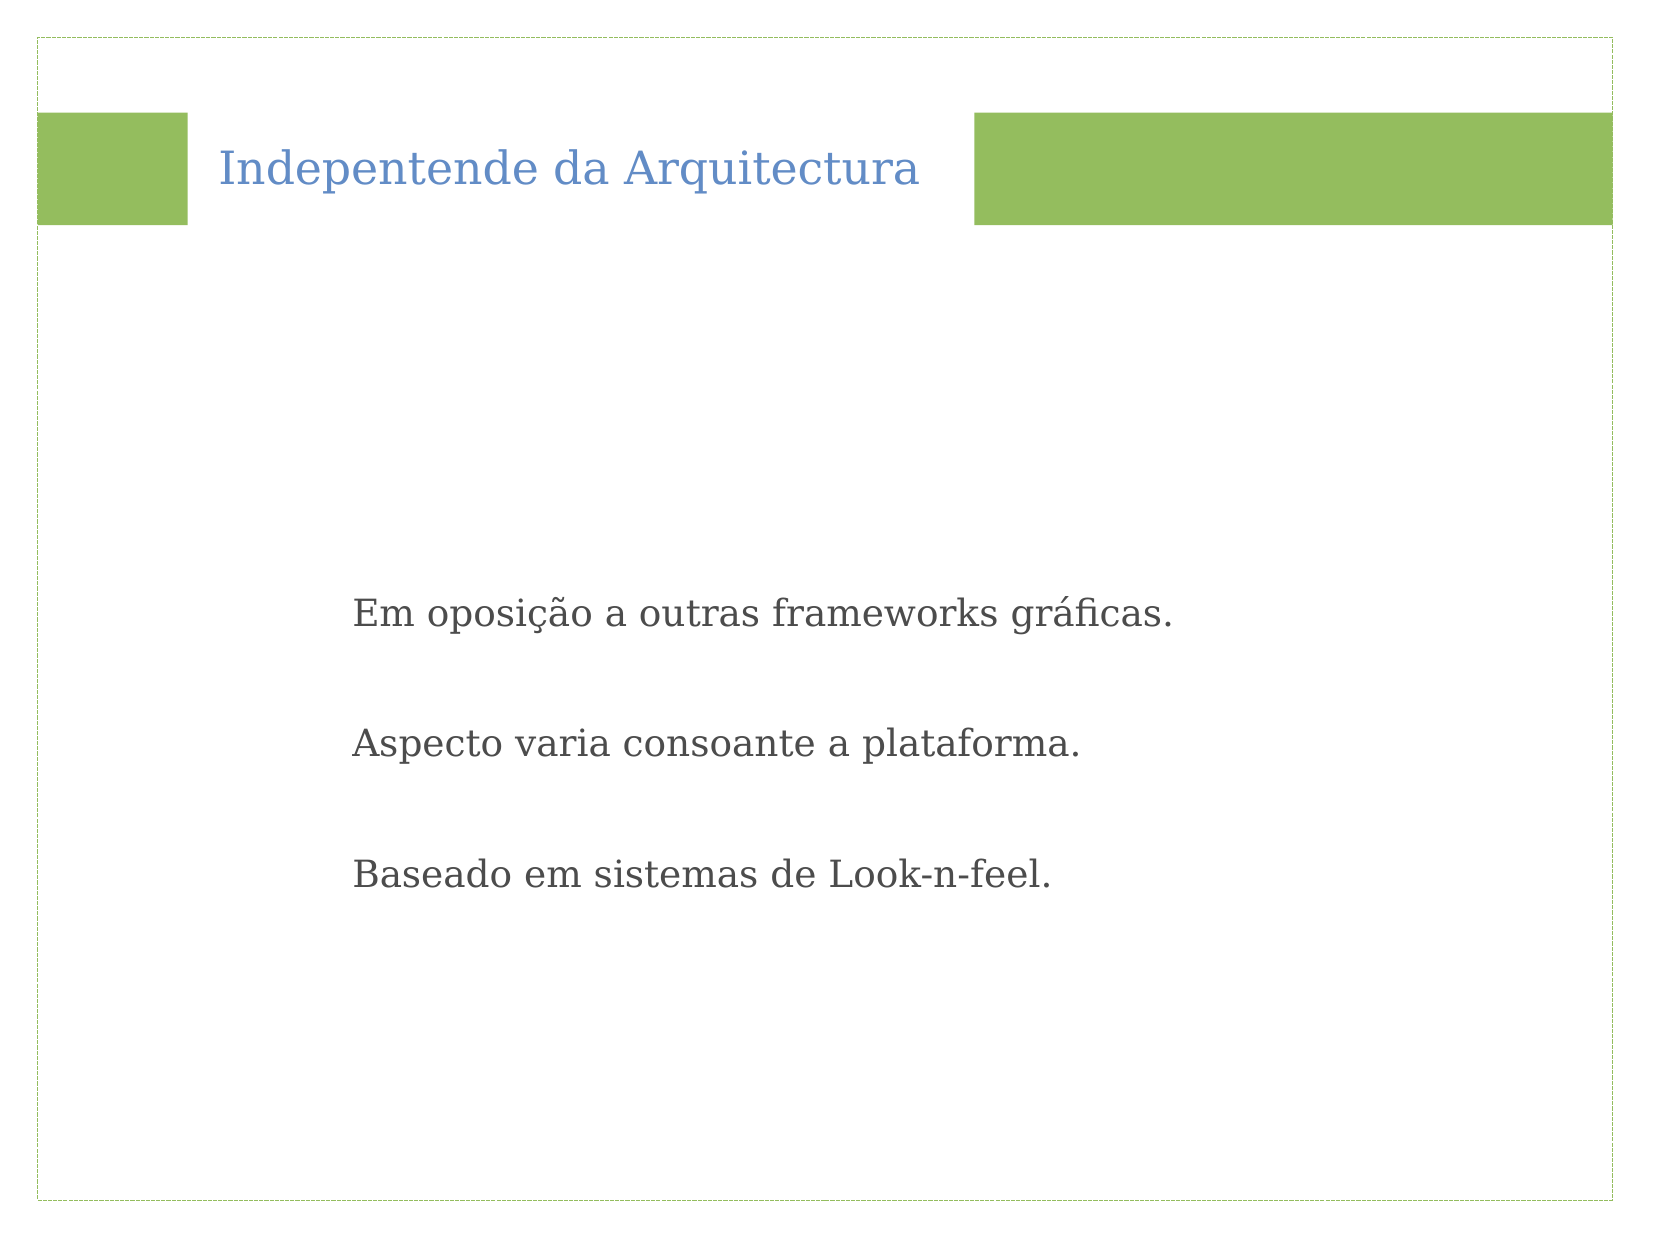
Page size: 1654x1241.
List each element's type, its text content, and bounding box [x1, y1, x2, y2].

text_box Indepentende da Arquitectura [203, 134, 938, 203]
text_box [974, 112, 1613, 226]
text_box Em oposição a outras frameworks gráficas. Aspecto varia consoante a plataforma. Baseado em sistemas de Look-n-feel. [337, 562, 1426, 1088]
text_box [37, 112, 188, 226]
